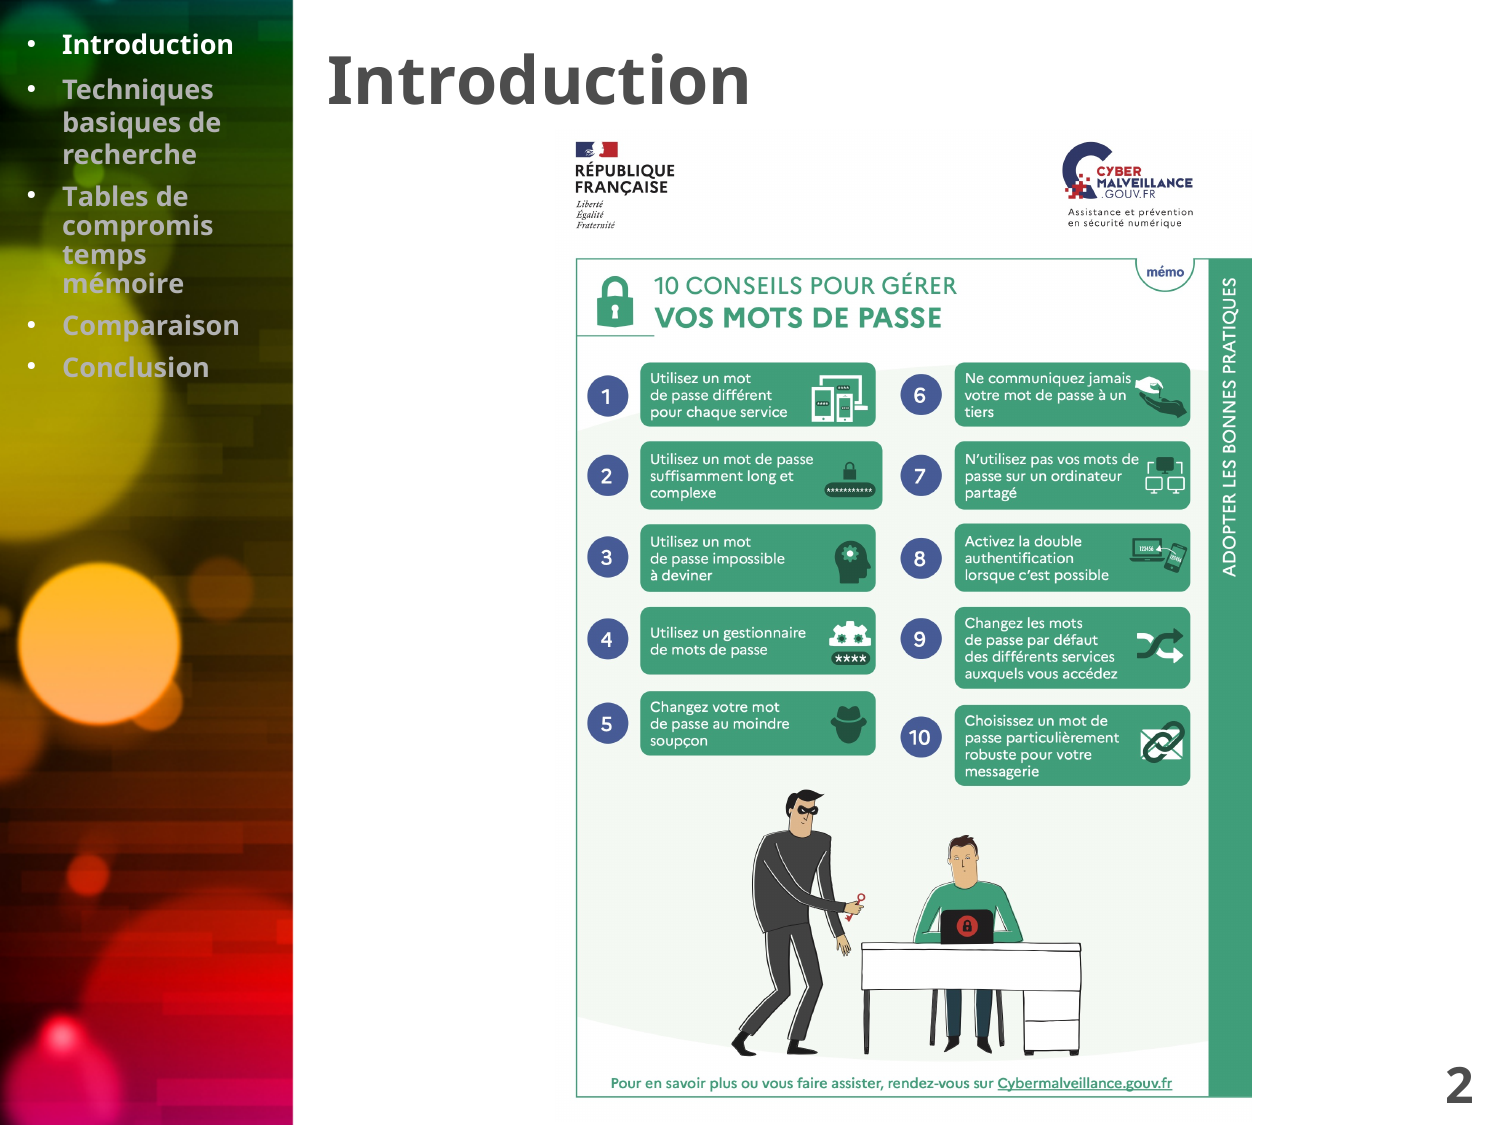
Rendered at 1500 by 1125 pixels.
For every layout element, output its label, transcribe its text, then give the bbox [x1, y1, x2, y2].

text_box Introduction Techniques basiques de recherche Tables de compromis temps mémoire Comparaison Conclusion [11, 23, 284, 373]
text_box 1<numéro> [1417, 1054, 1500, 1109]
title Introduction [312, 19, 1471, 138]
picture [0, 0, 1500, 1125]
